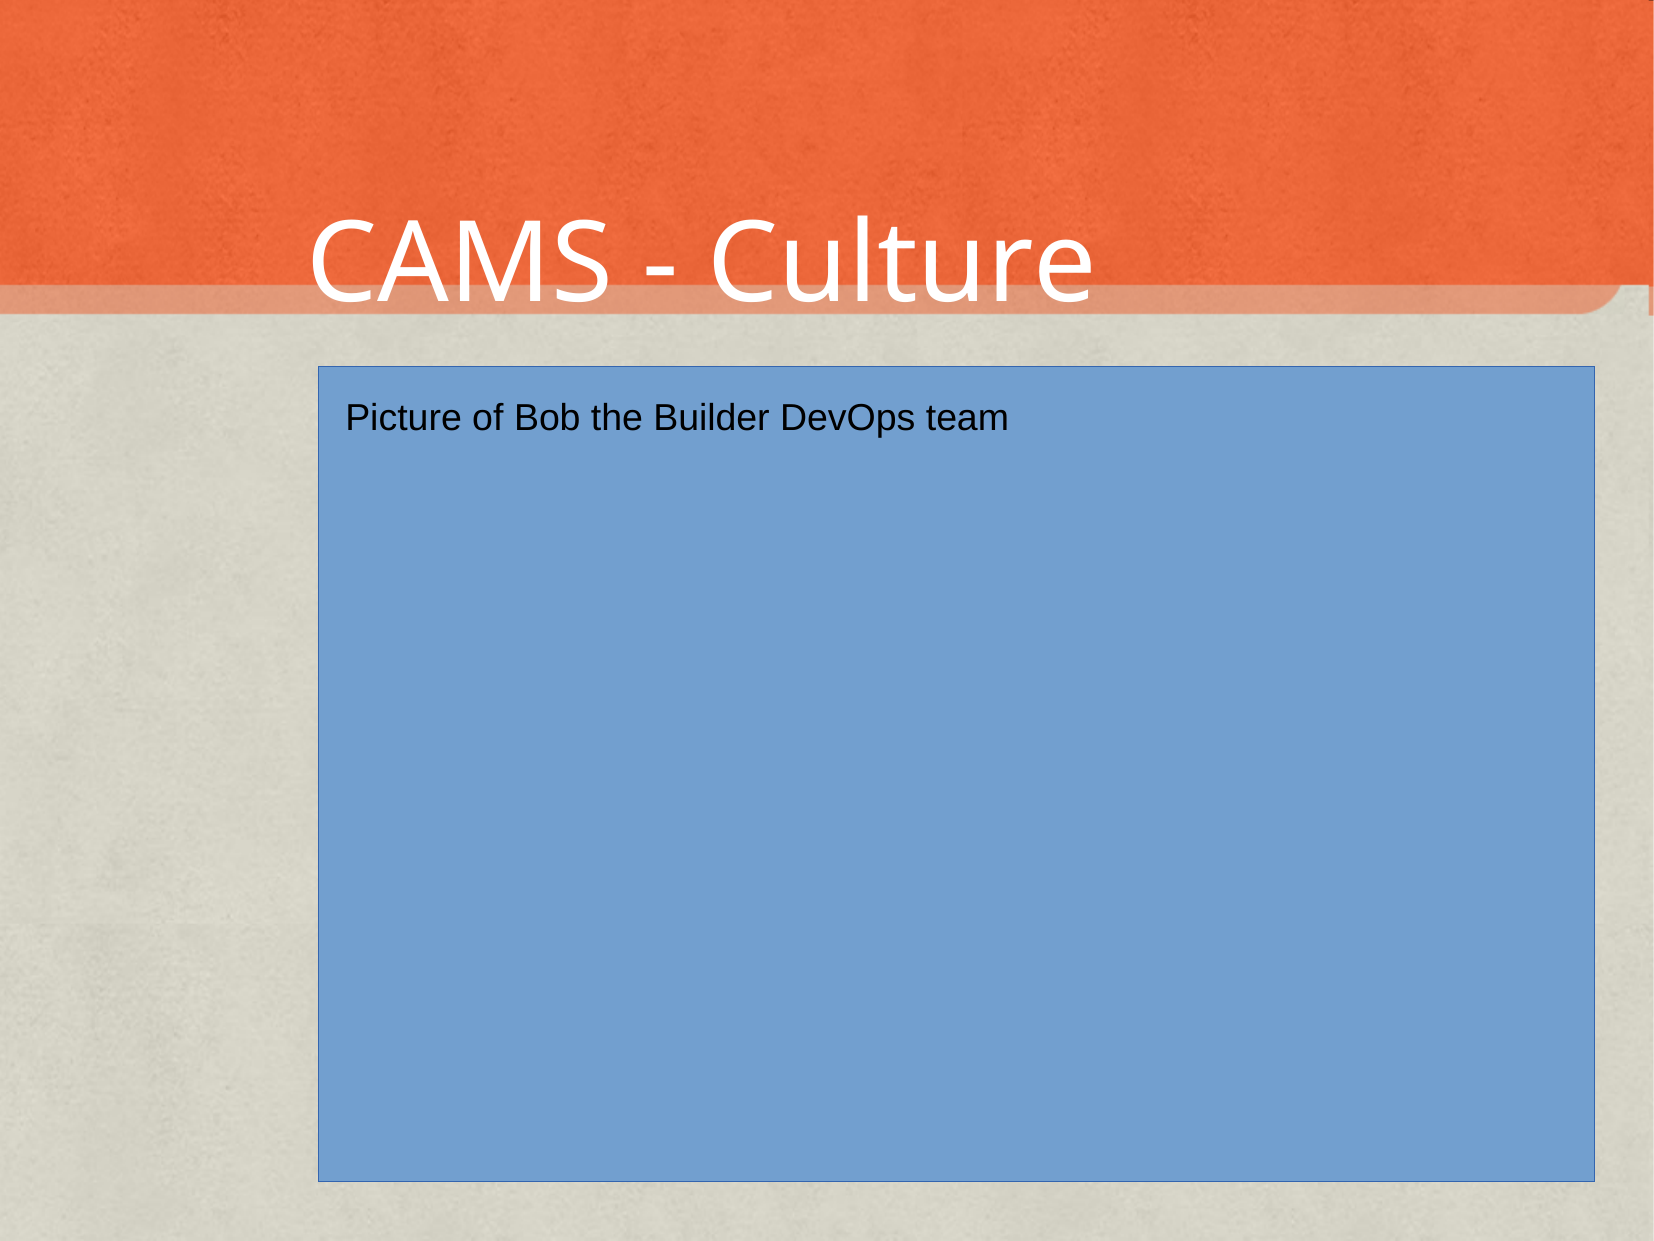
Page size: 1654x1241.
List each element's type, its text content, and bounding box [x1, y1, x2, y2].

picture [0, 0, 1654, 1241]
text_box Picture of Bob the Builder DevOps team [330, 389, 1512, 447]
text_box [318, 366, 1595, 1182]
title CAMS - Culture [306, 189, 1654, 317]
